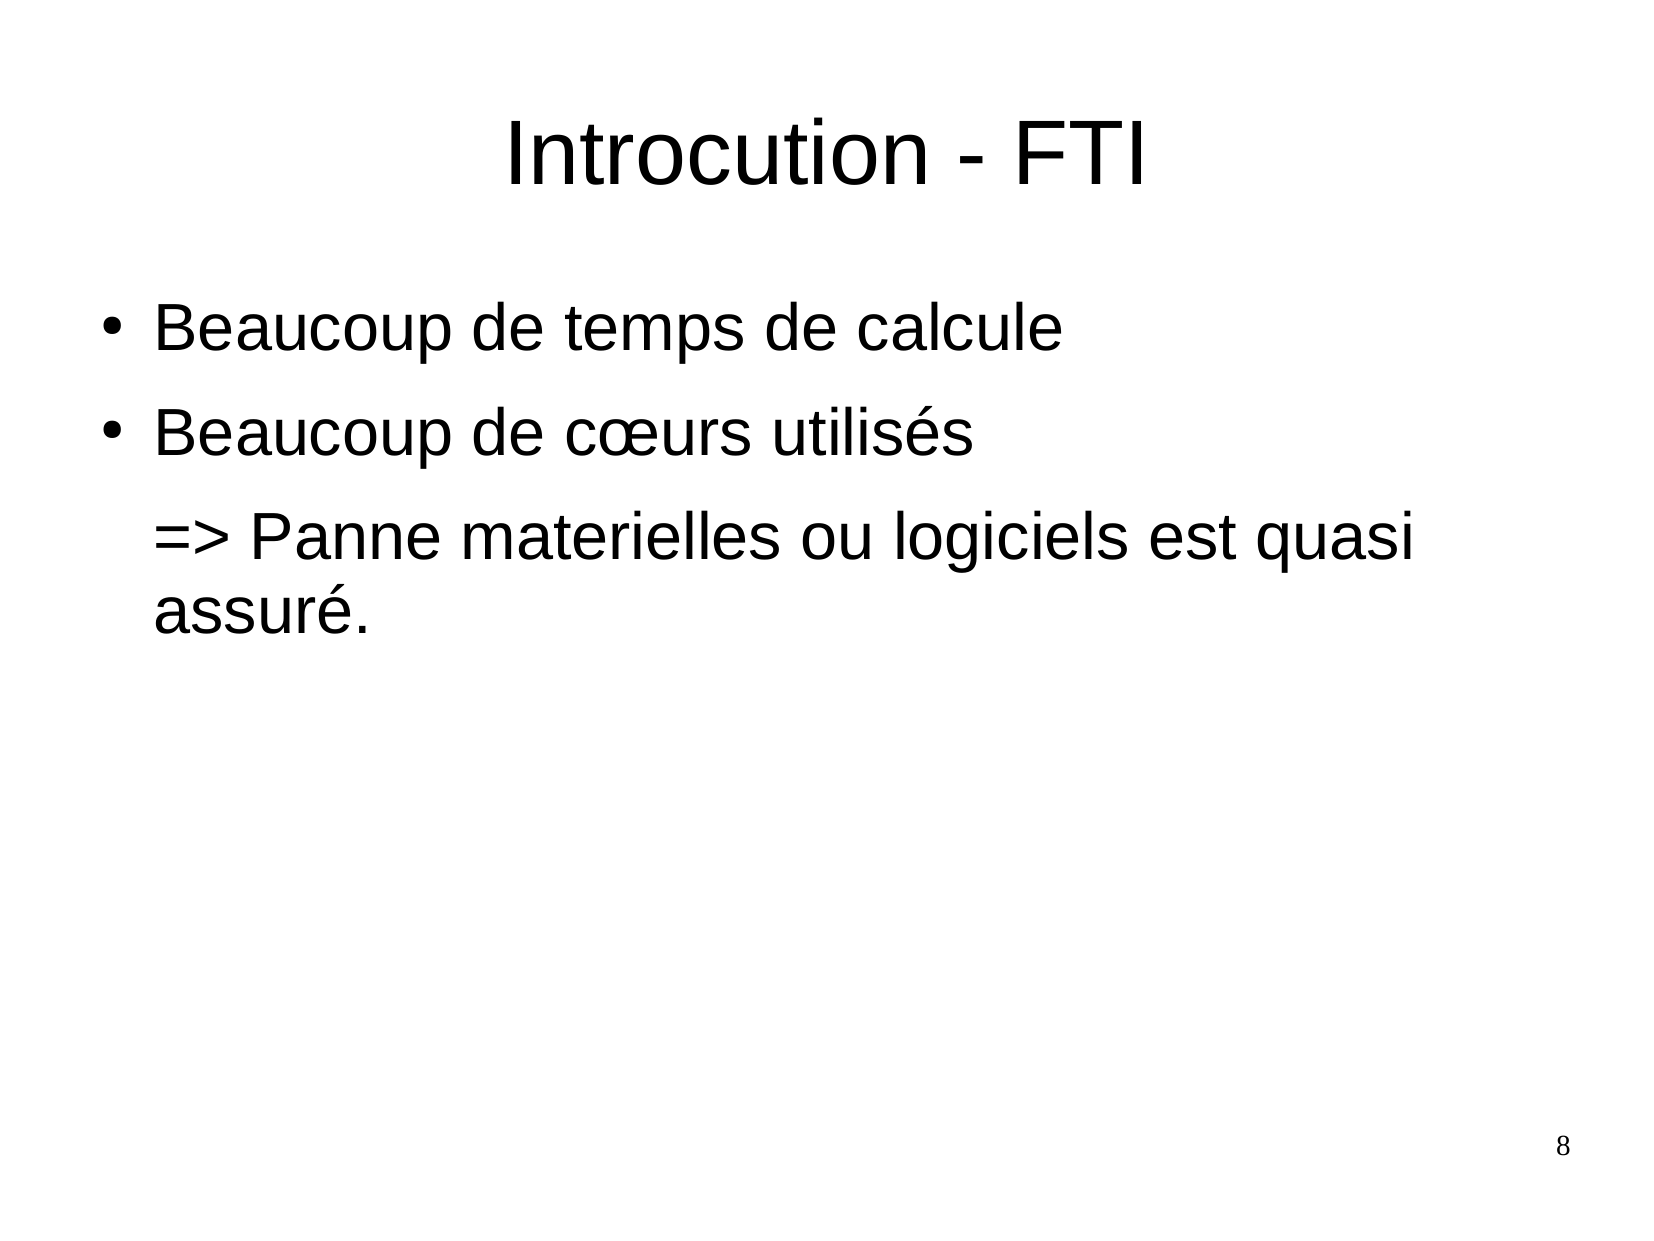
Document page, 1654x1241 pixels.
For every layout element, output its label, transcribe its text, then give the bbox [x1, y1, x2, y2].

list Beaucoup de temps de calcule Beaucoup de cœurs utilisés => Panne materielles ou logiciels est quasi assuré. [82, 290, 1538, 1010]
title Introcution - FTI [82, 49, 1571, 257]
